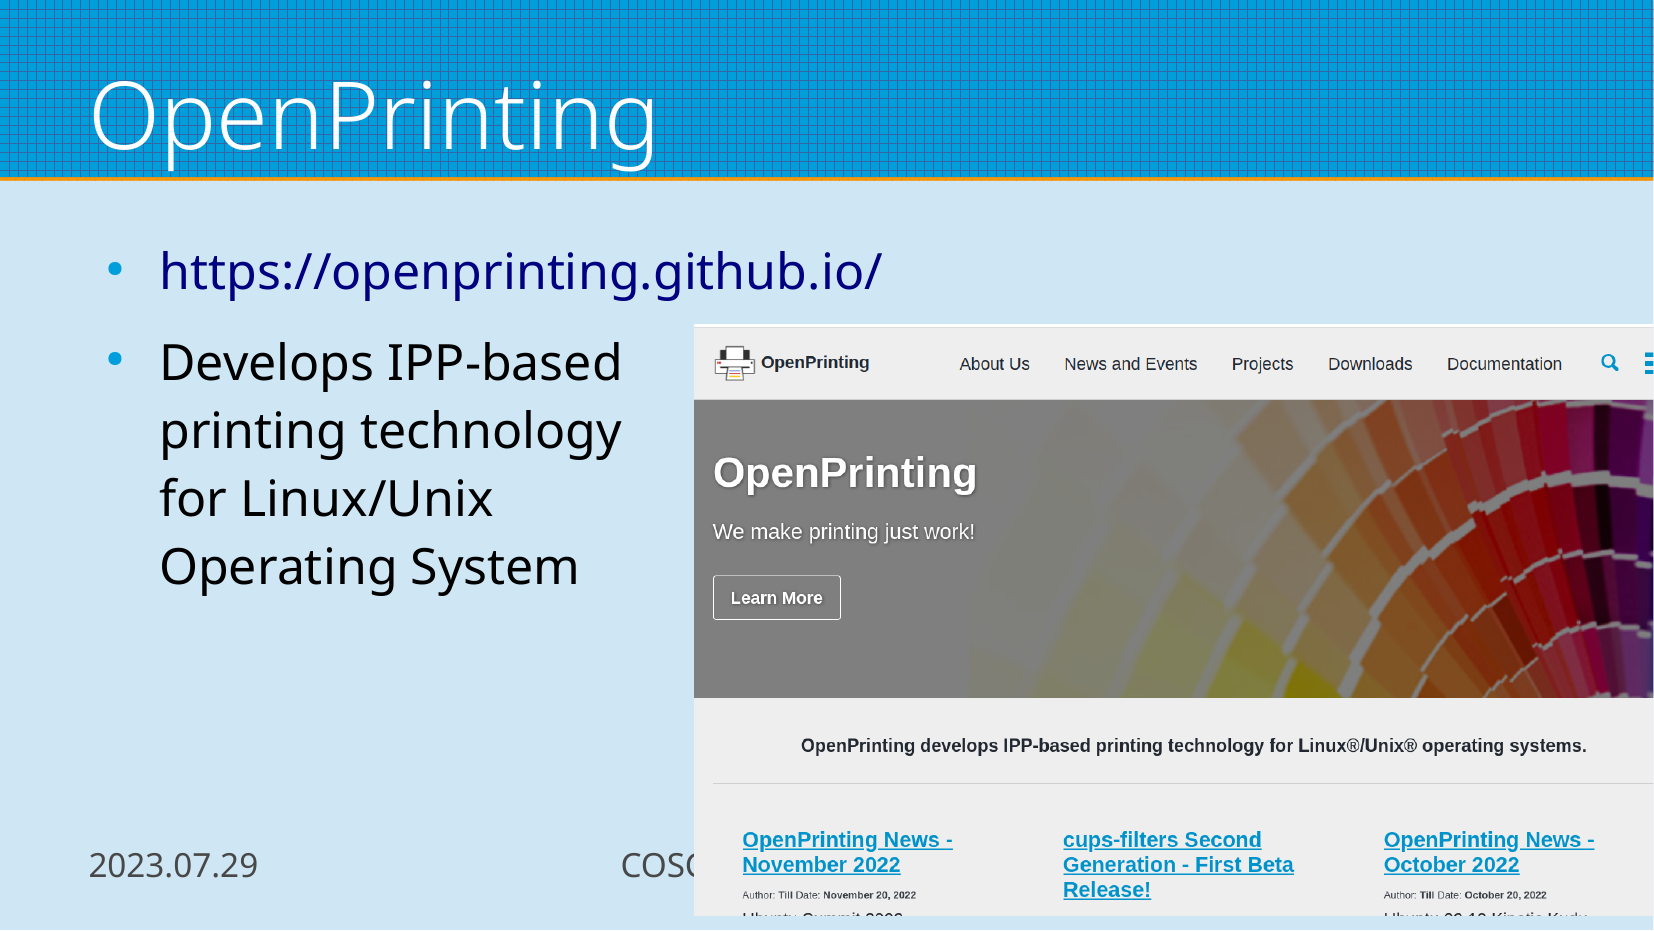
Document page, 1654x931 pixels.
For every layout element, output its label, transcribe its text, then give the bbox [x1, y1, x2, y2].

picture [694, 324, 1654, 916]
title OpenPrinting [88, 14, 1565, 178]
list https://openprinting.github.io/ Develops IPP-based printing technology for Linux/Unix Operating System [88, 236, 1565, 813]
